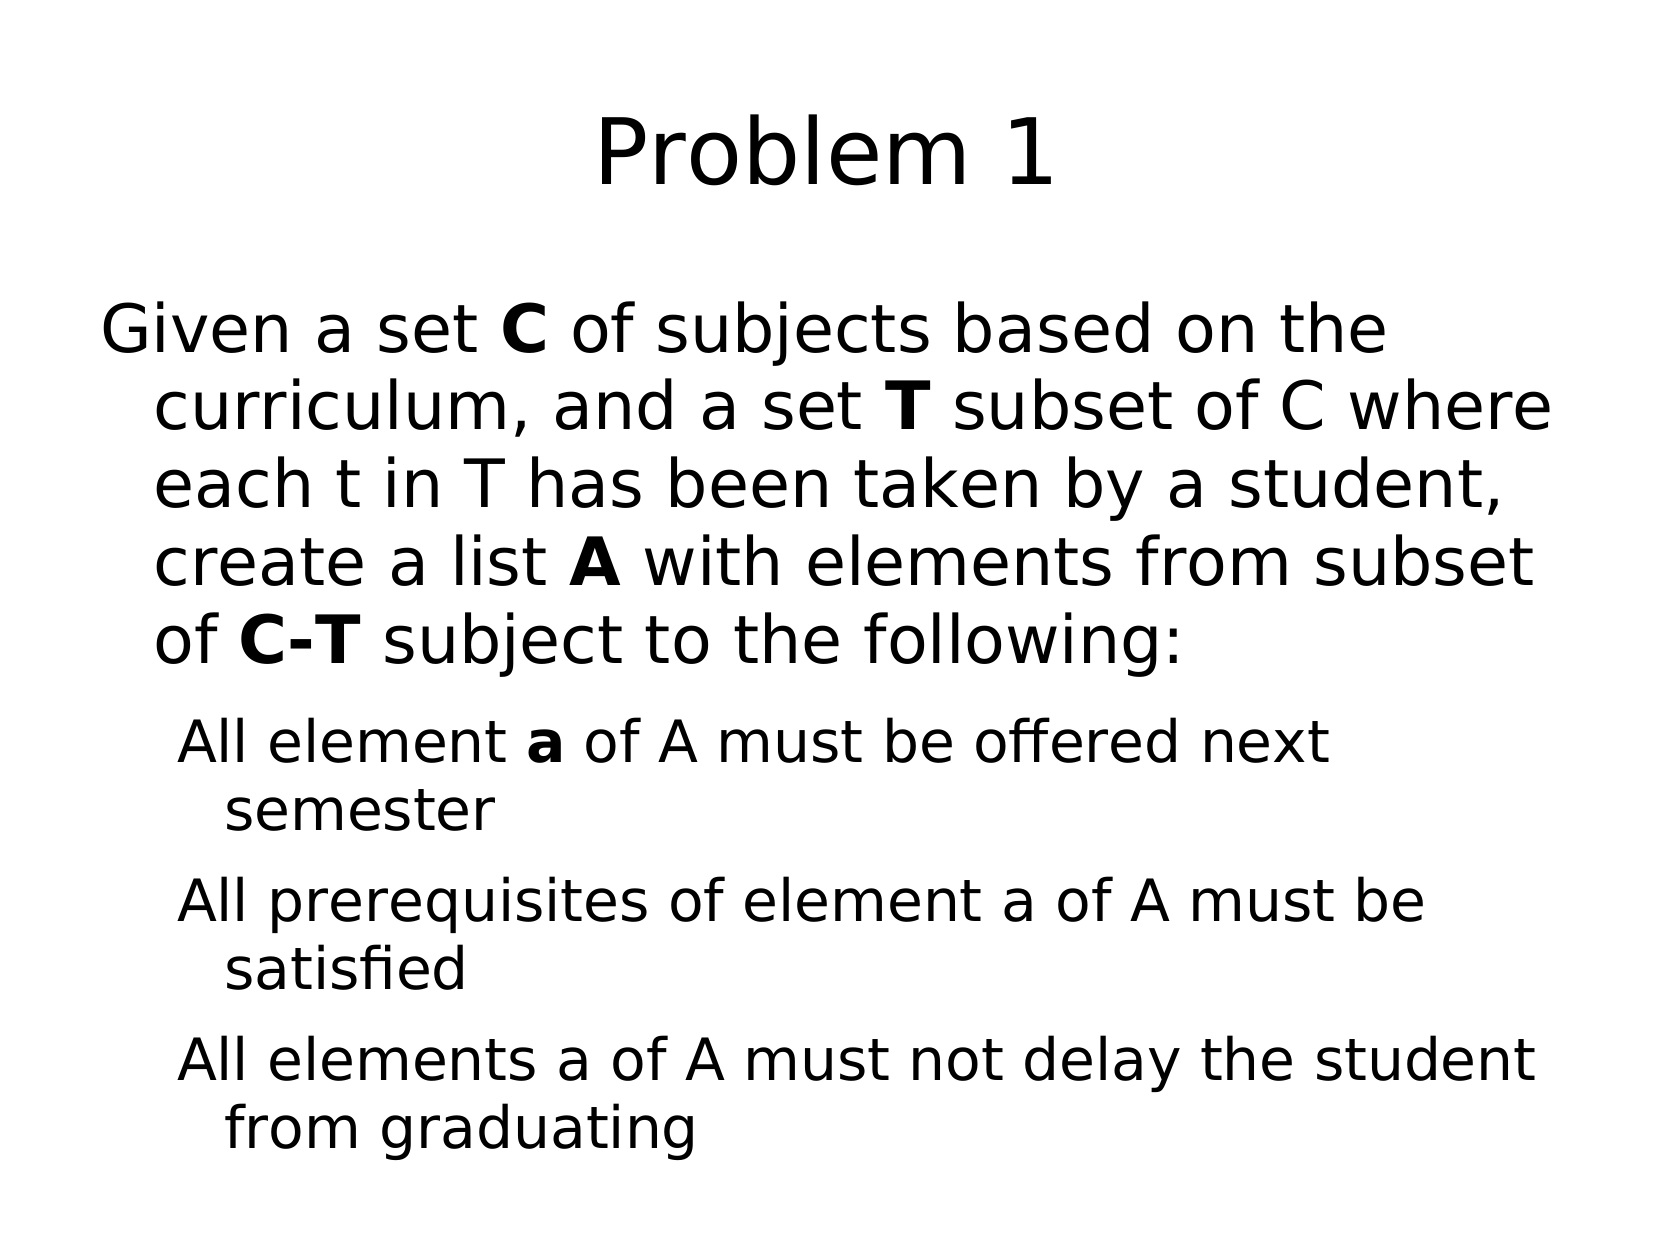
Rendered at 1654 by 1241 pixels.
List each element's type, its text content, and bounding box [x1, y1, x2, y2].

list Given a set C of subjects based on the curriculum, and a set T subset of C where each t in T has been taken by a student, create a list A with elements from subset of C-T subject to the following: All element a of A must be offered next semester All prerequisites of element a of A must be satisfied All elements a of A must not delay the student from graduating [82, 290, 1571, 1163]
title Problem 1 [82, 49, 1571, 257]
